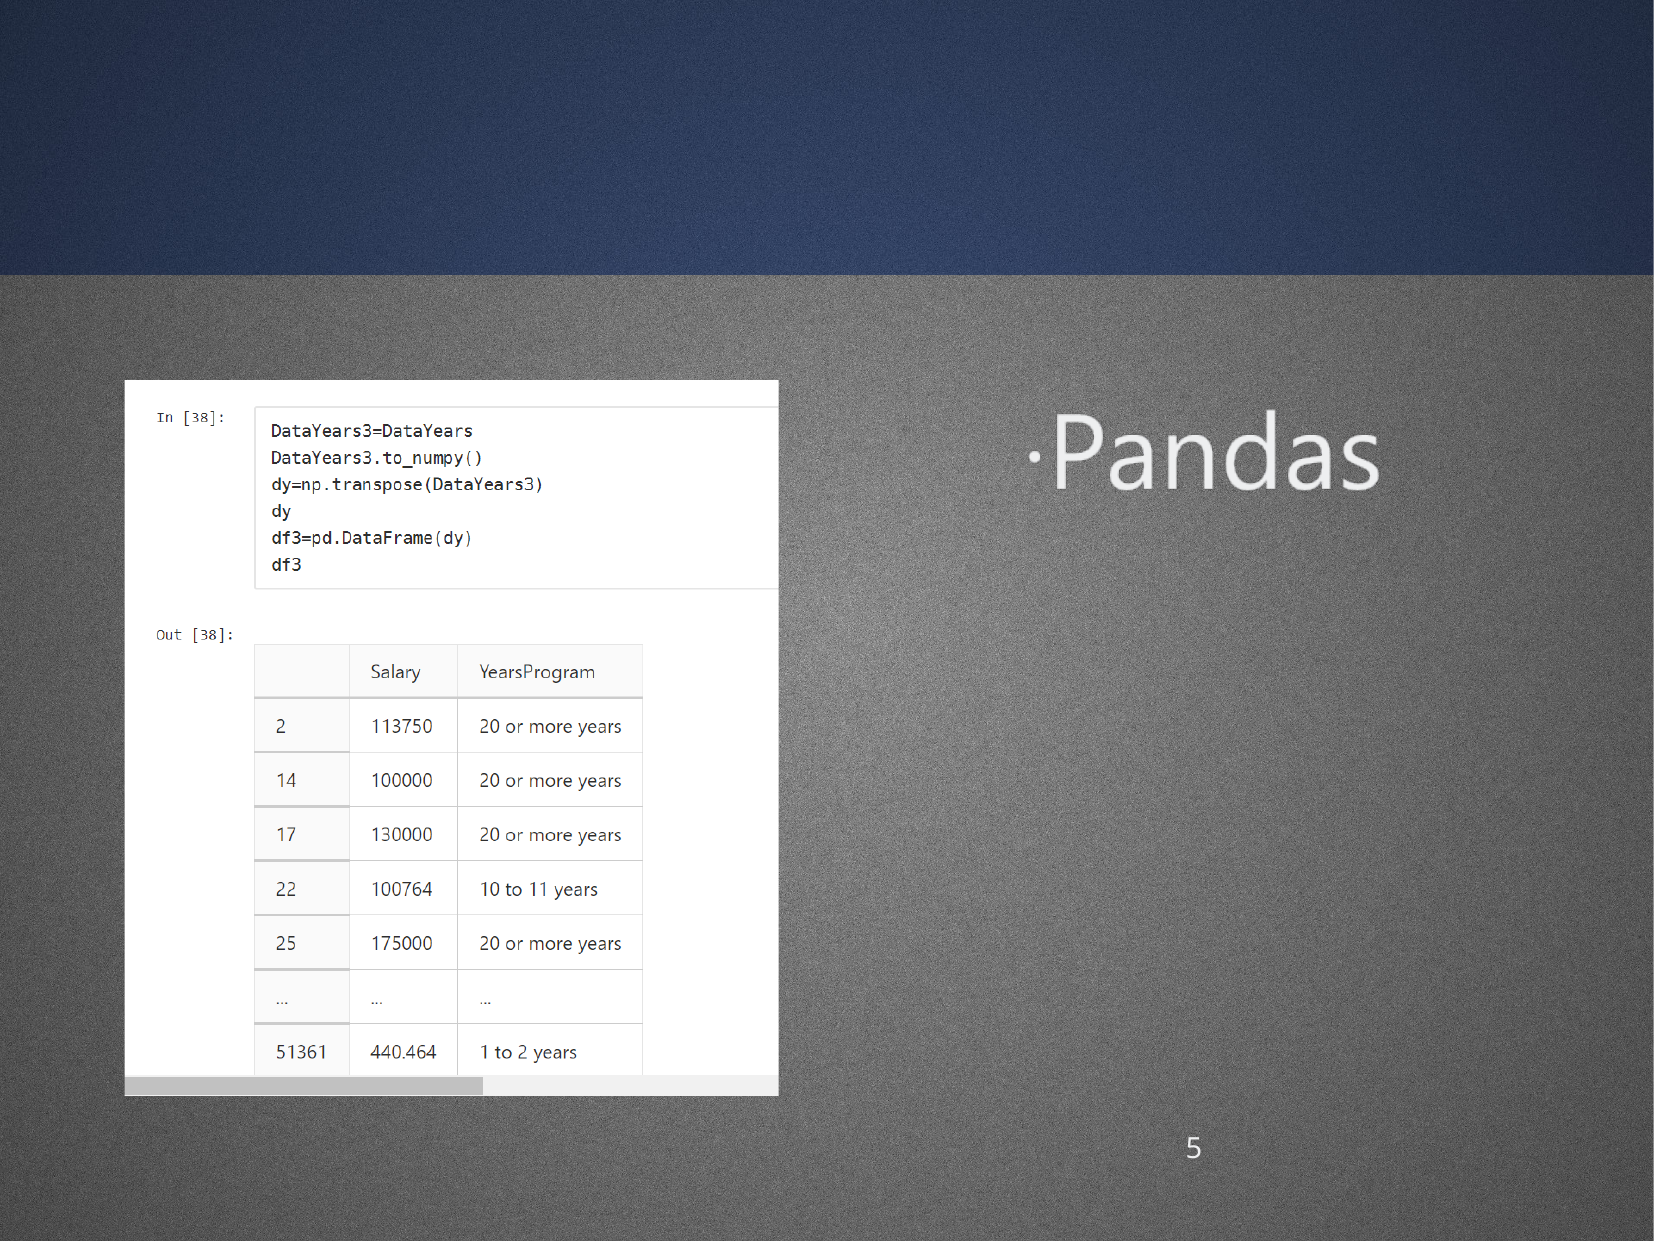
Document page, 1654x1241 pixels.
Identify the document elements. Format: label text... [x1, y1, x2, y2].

text_box 15 [1185, 1129, 1571, 1216]
picture [0, 0, 1654, 1241]
text_box [908, 431, 1544, 762]
